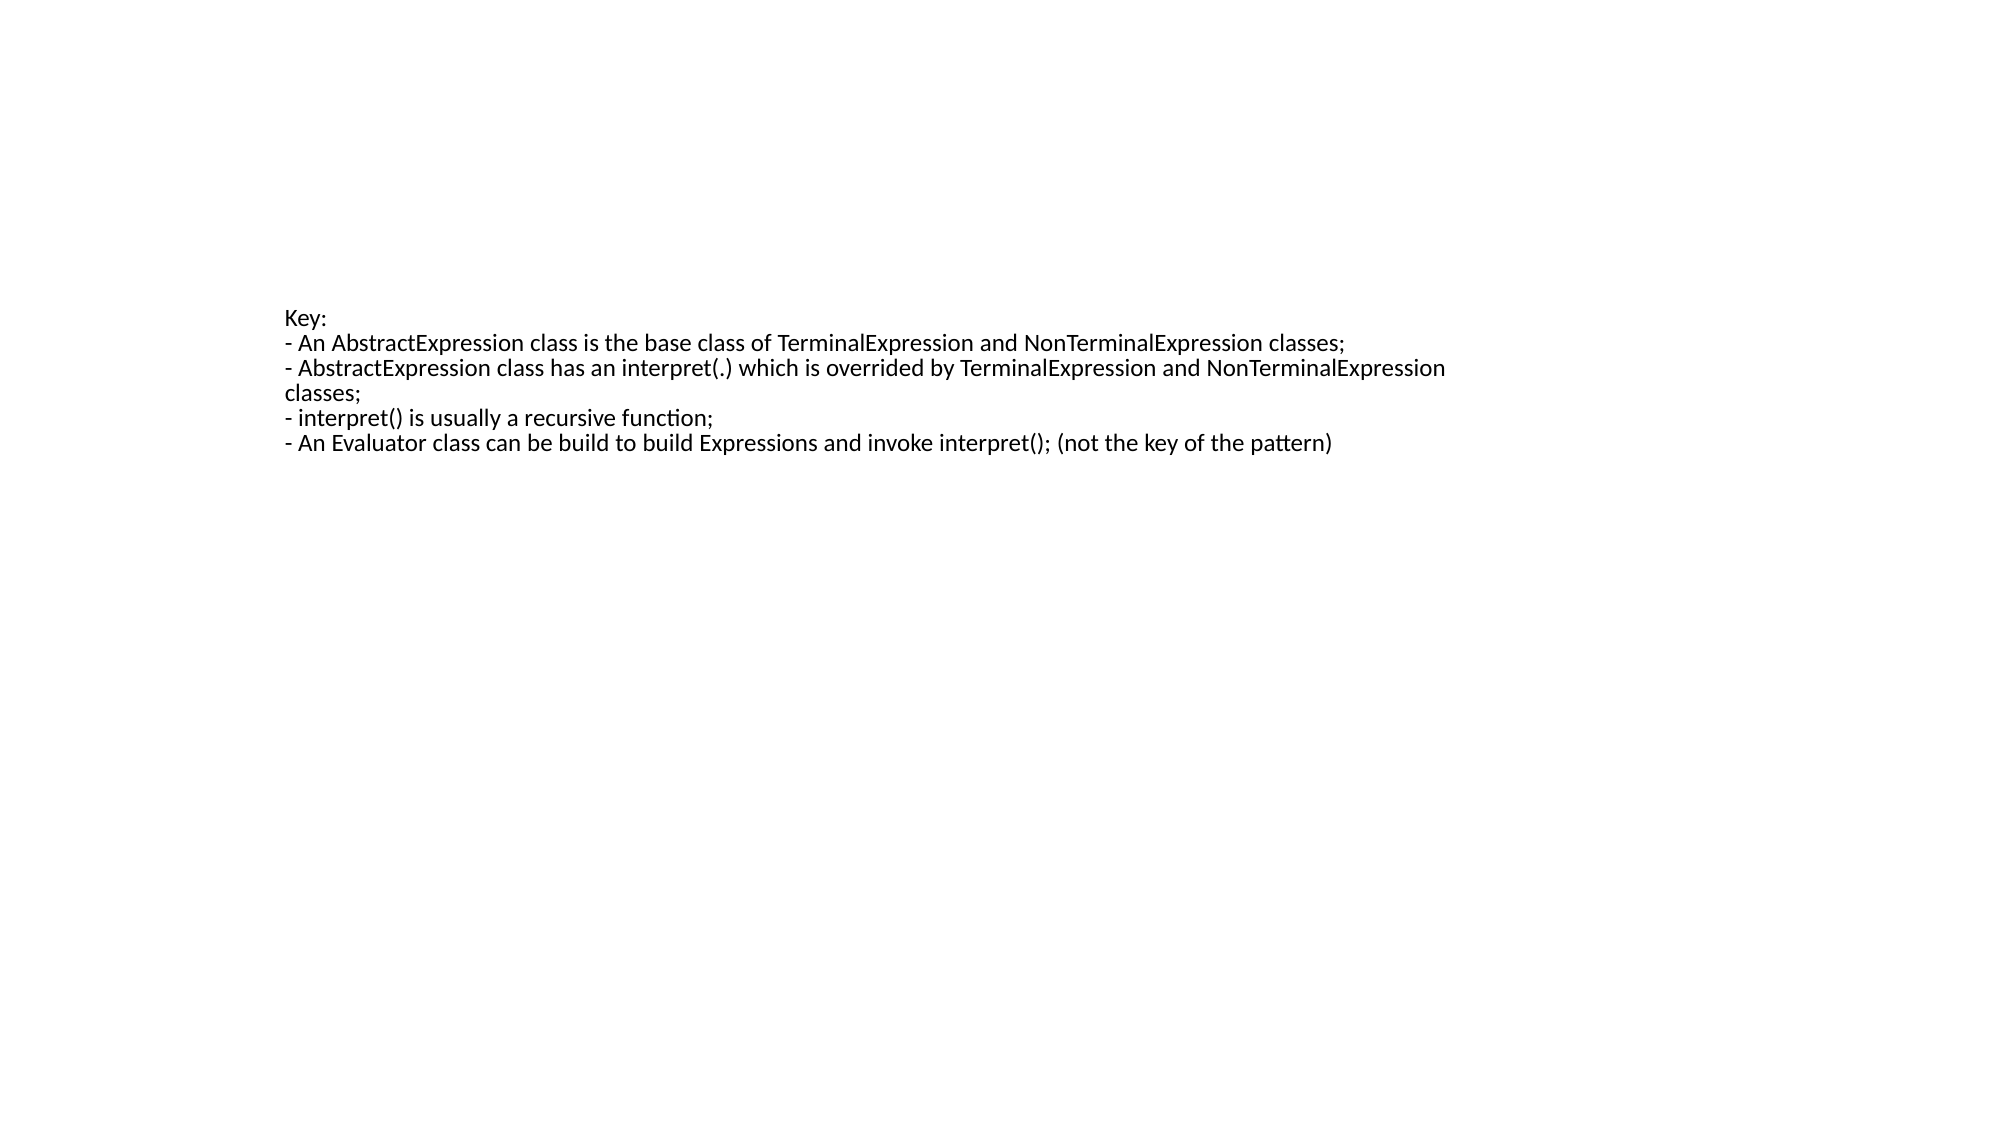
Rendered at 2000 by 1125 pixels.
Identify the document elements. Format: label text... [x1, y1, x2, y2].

text_box Key: - An AbstractExpression class is the base class of TerminalExpression and NonTerminalExpression classes; - AbstractExpression class has an interpret(.) which is overrided by TerminalExpression and NonTerminalExpression classes; - interpret() is usually a recursive function; - An Evaluator class can be build to build Expressions and invoke interpret(); (not the key of the pattern) [270, 300, 1531, 498]
